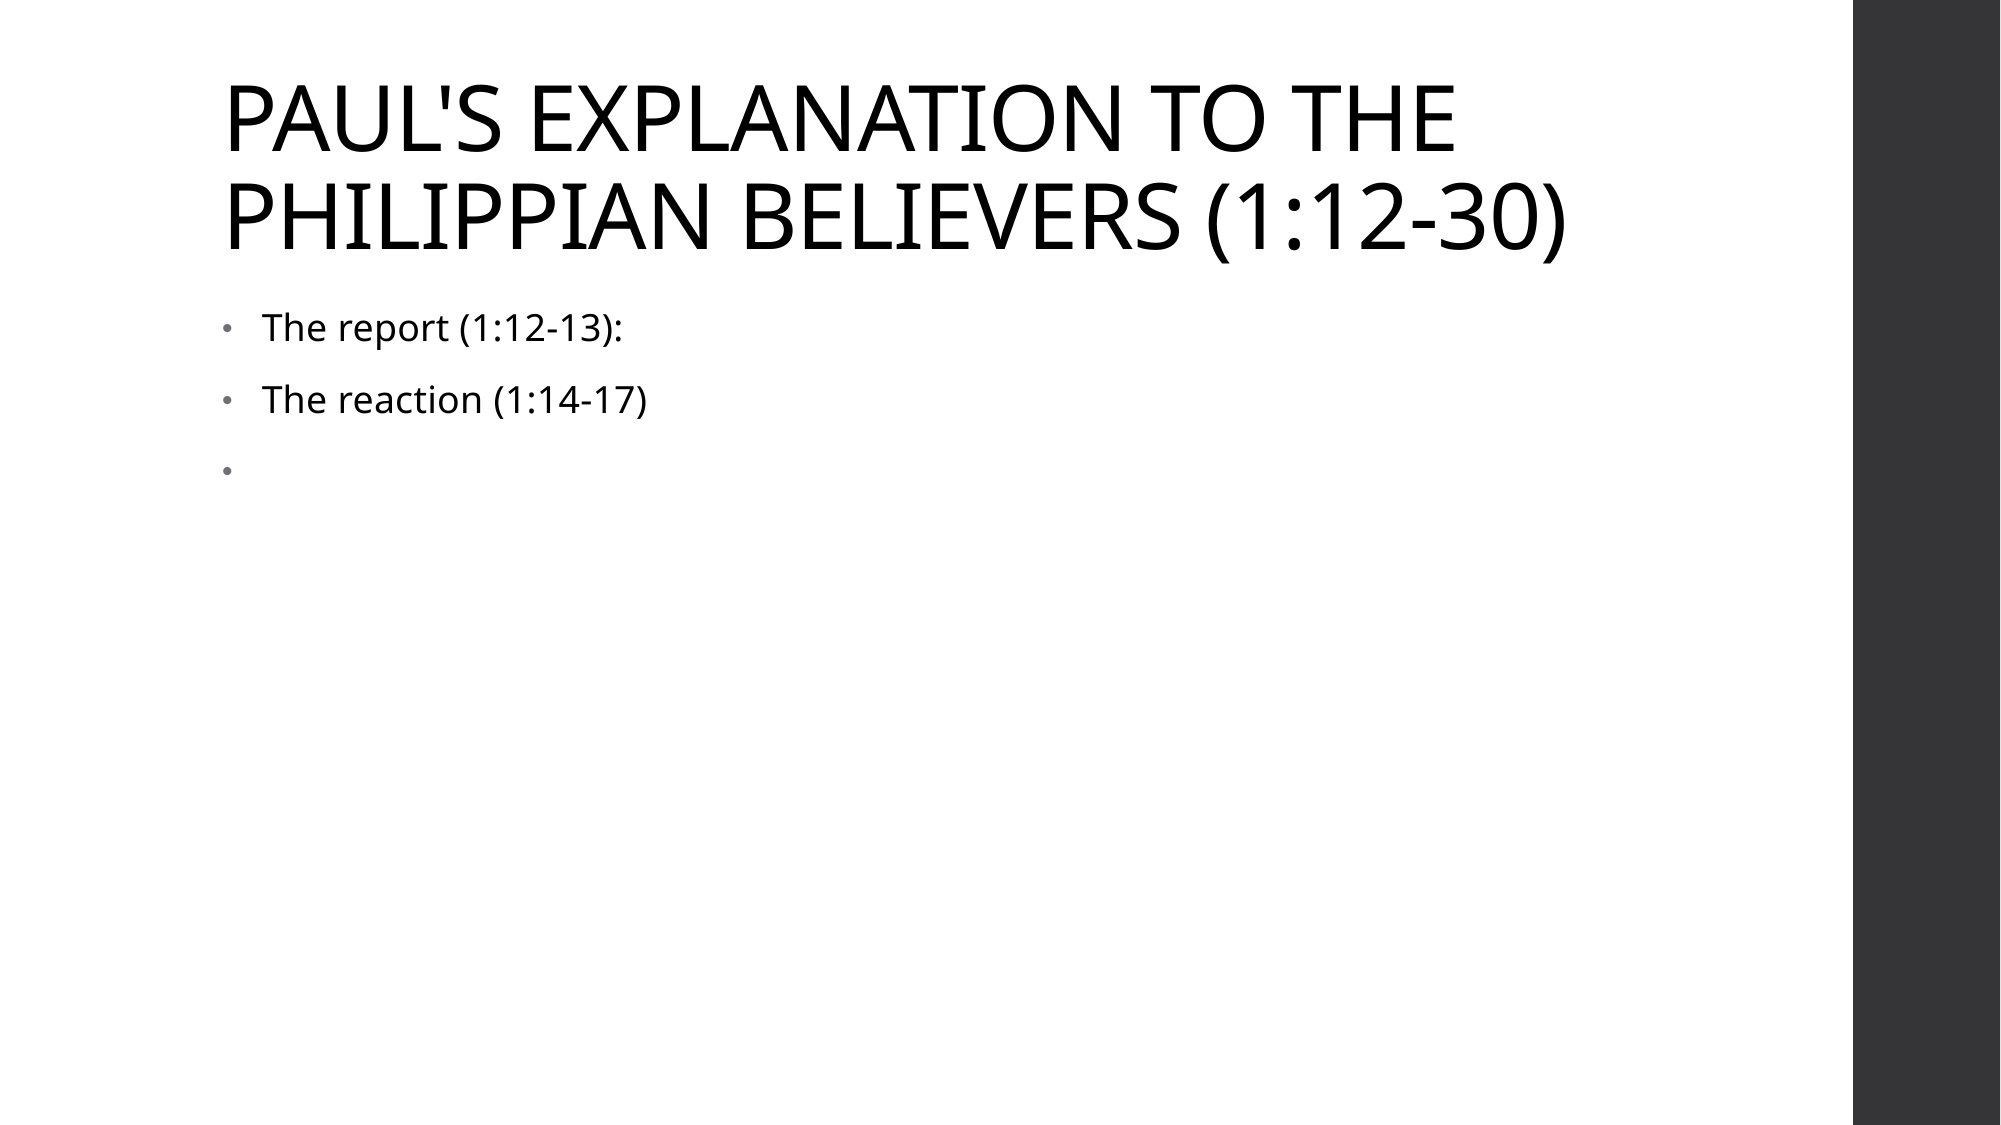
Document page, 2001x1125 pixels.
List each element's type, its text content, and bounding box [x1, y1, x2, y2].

list The report (1:12-13): The reaction (1:14-17) [206, 299, 1617, 1014]
title PAUL'S EXPLANATION TO THE PHILIPPIAN BELIEVERS (1:12-30) [206, 60, 1797, 278]
